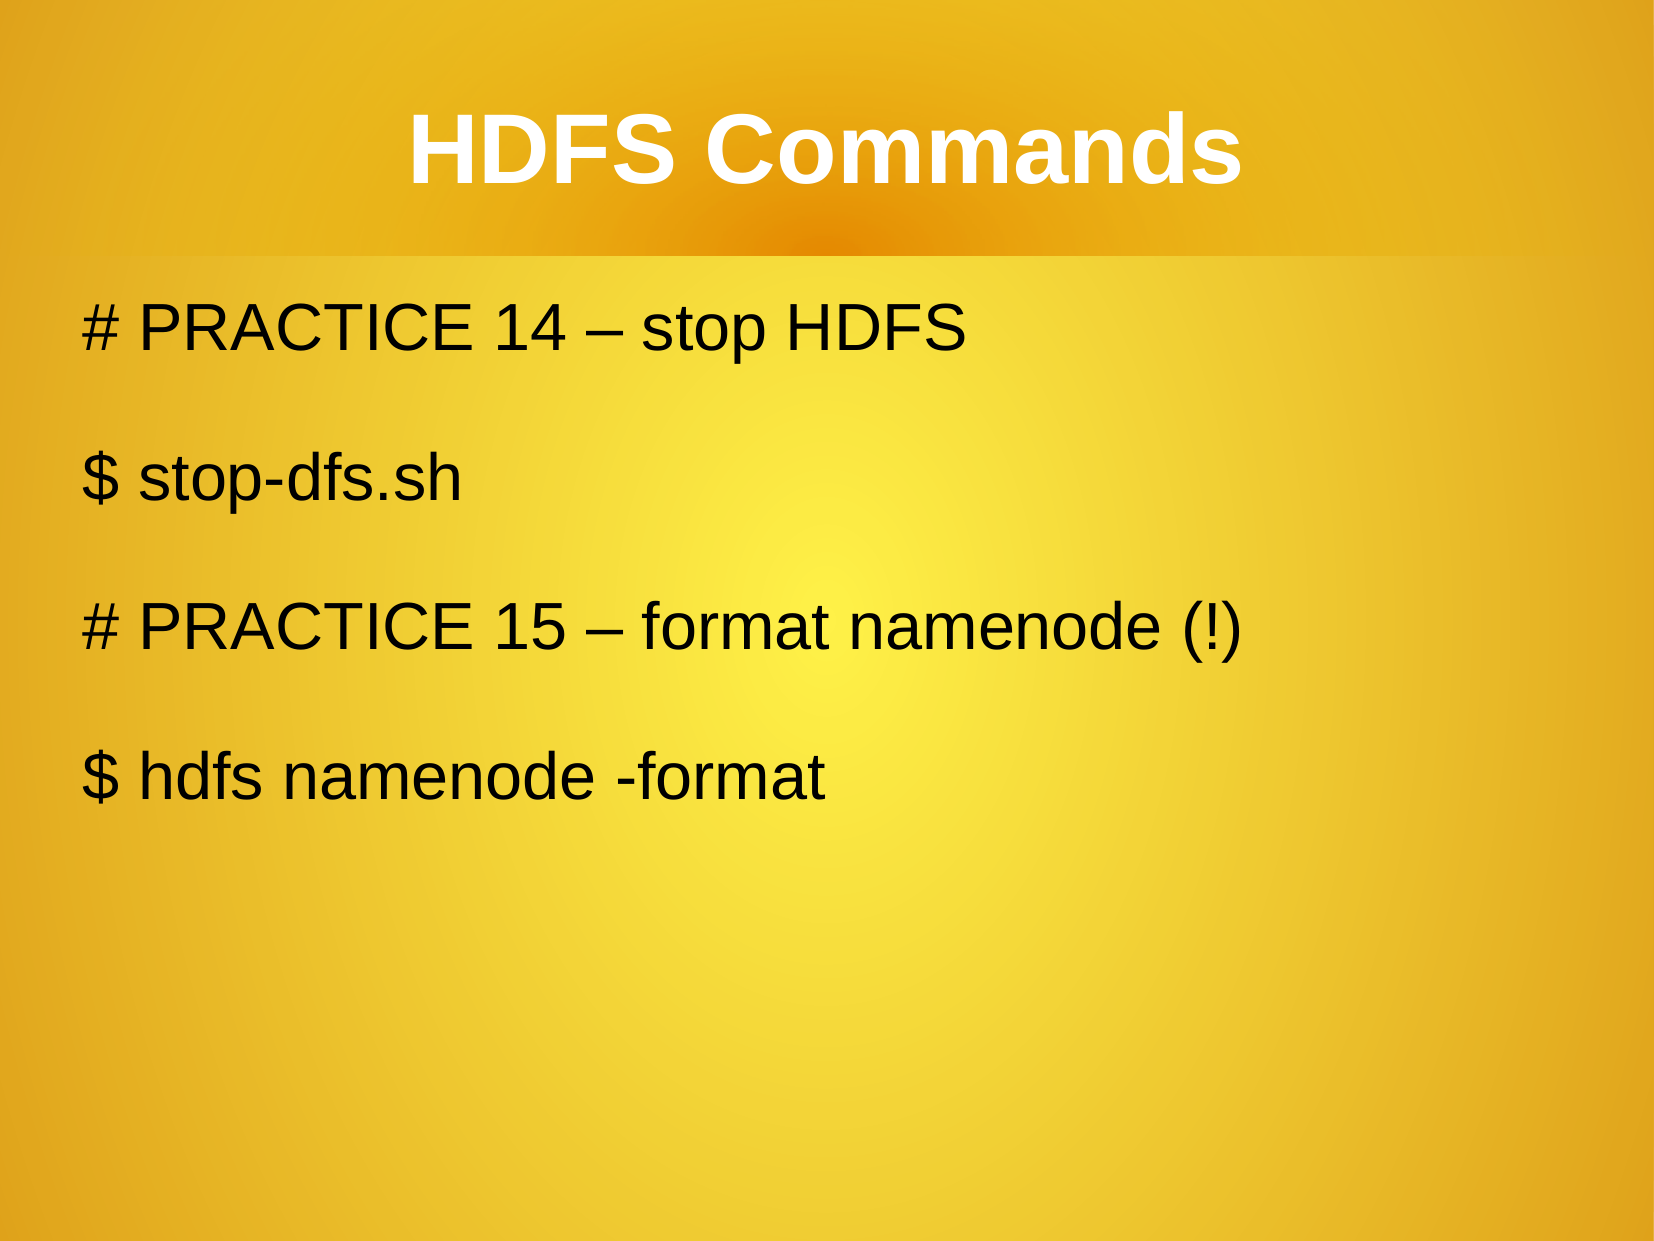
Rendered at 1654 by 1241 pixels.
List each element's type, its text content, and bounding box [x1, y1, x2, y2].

title HDFS Commands [82, 47, 1571, 252]
subtitle # PRACTICE 14 – stop HDFS $ stop-dfs.sh # PRACTICE 15 – format namenode (!) $ hdfs namenode -format [82, 290, 1571, 1113]
